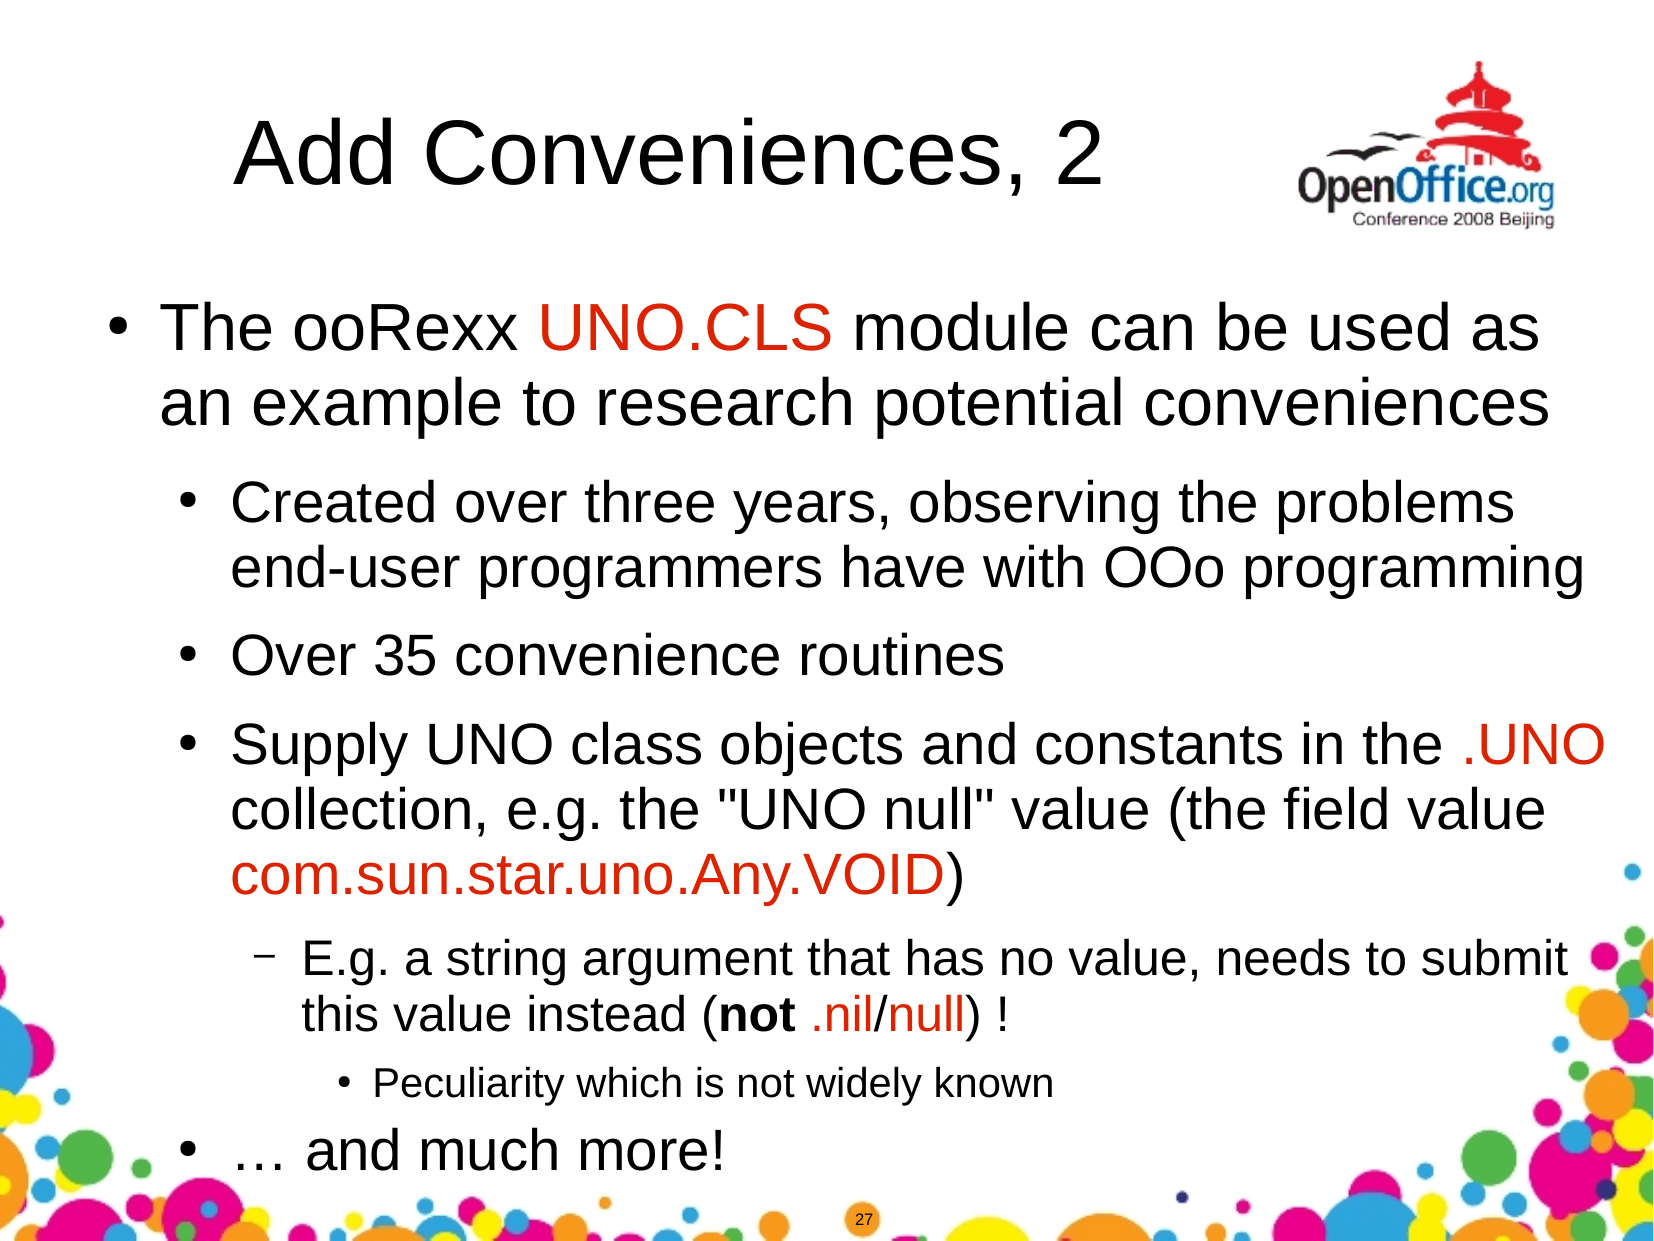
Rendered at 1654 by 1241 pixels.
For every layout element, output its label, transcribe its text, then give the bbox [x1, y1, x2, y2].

list The ooRexx UNO.CLS module can be used as an example to research potential conveniences Created over three years, observing the problems end-user programmers have with OOo programming Over 35 convenience routines Supply UNO class objects and constants in the .UNO collection, e.g. the "UNO null" value (the field value com.sun.star.uno.Any.VOID) E.g. a string argument that has no value, needs to submit this value instead (not .nil/null) ! Peculiarity which is not widely known … and much more! [88, 290, 1614, 1183]
picture [0, 810, 1654, 1241]
title Add Conveniences, 2 [82, 56, 1258, 250]
picture [1285, 51, 1569, 250]
